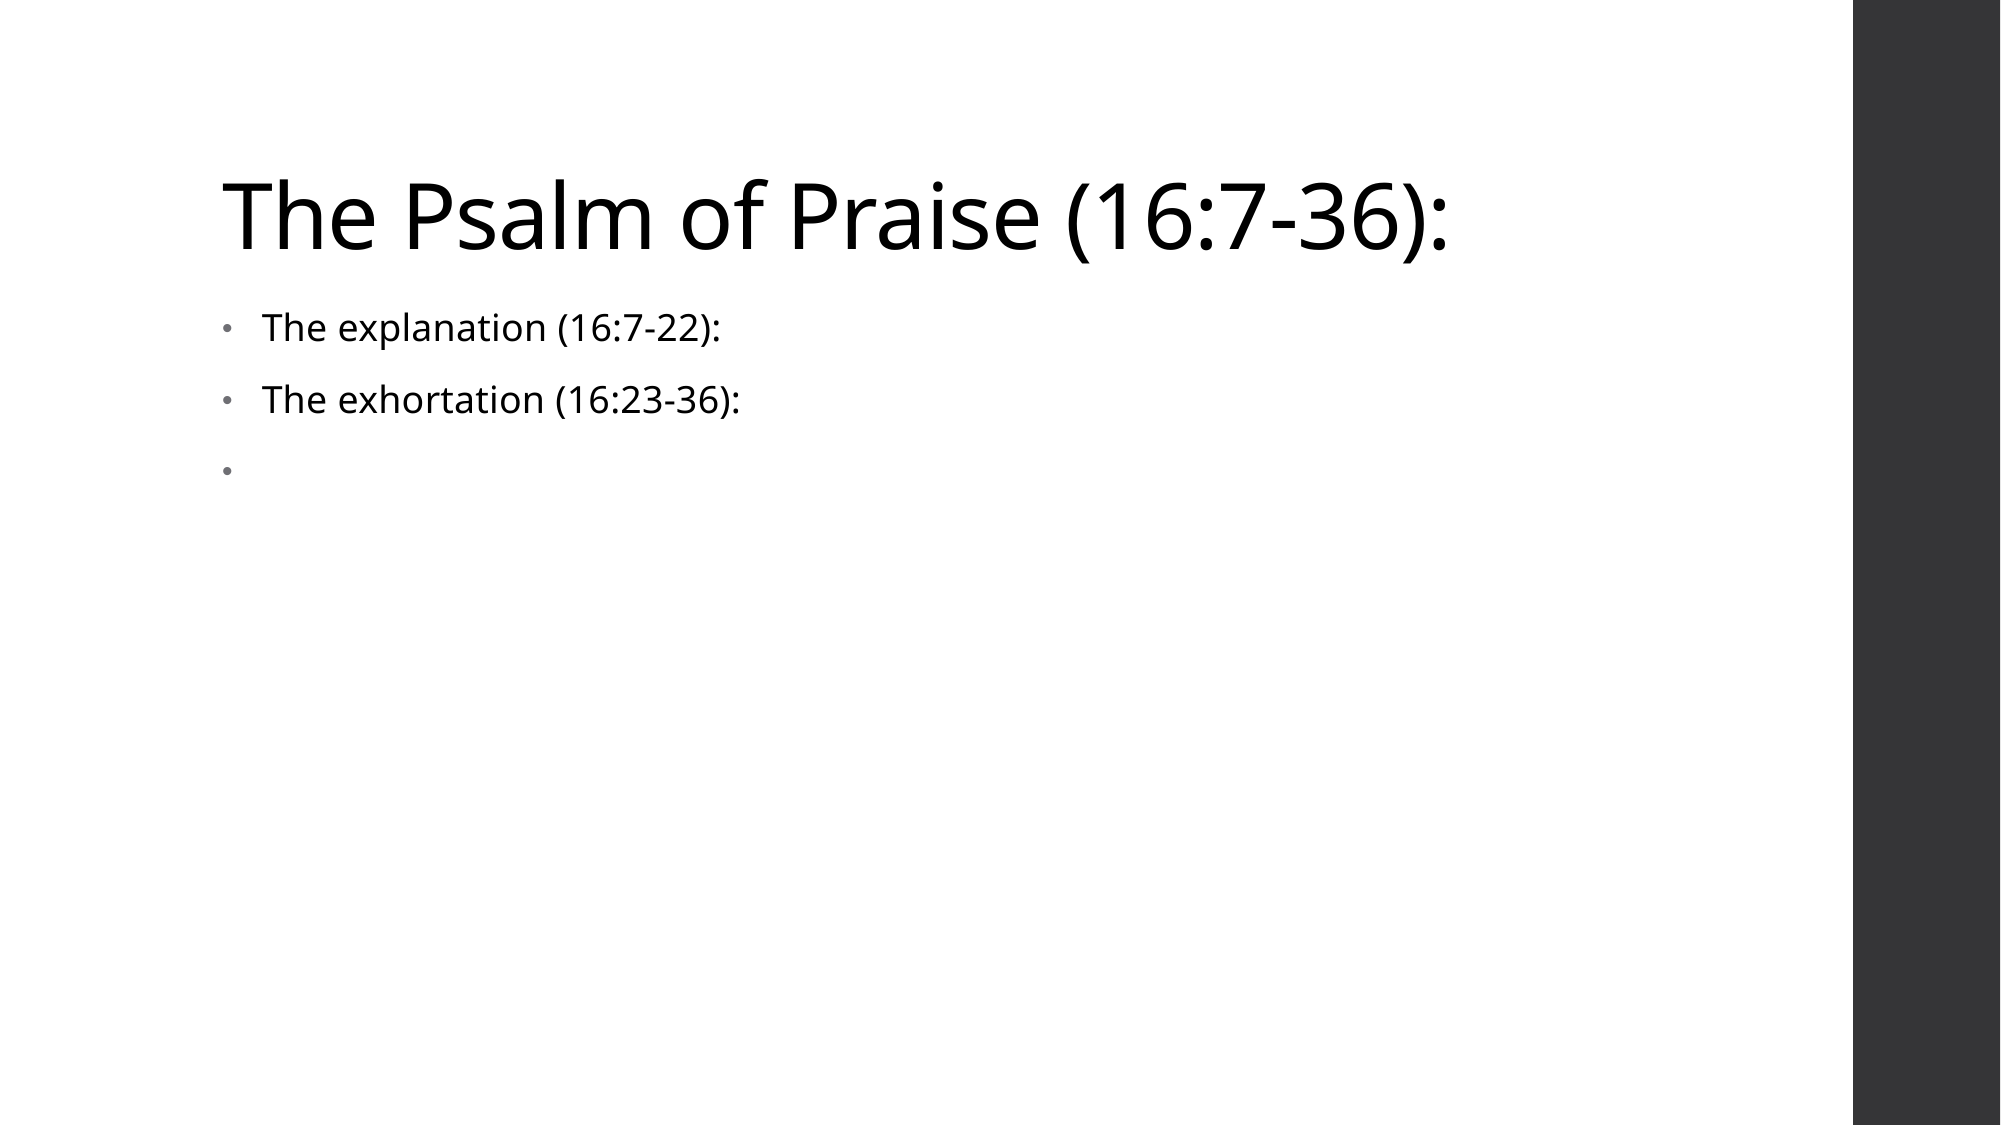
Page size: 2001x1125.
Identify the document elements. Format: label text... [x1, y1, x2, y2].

title The Psalm of Praise (16:7-36): [206, 60, 1797, 278]
list The explanation (16:7-22): The exhortation (16:23-36): [206, 299, 1617, 1014]
